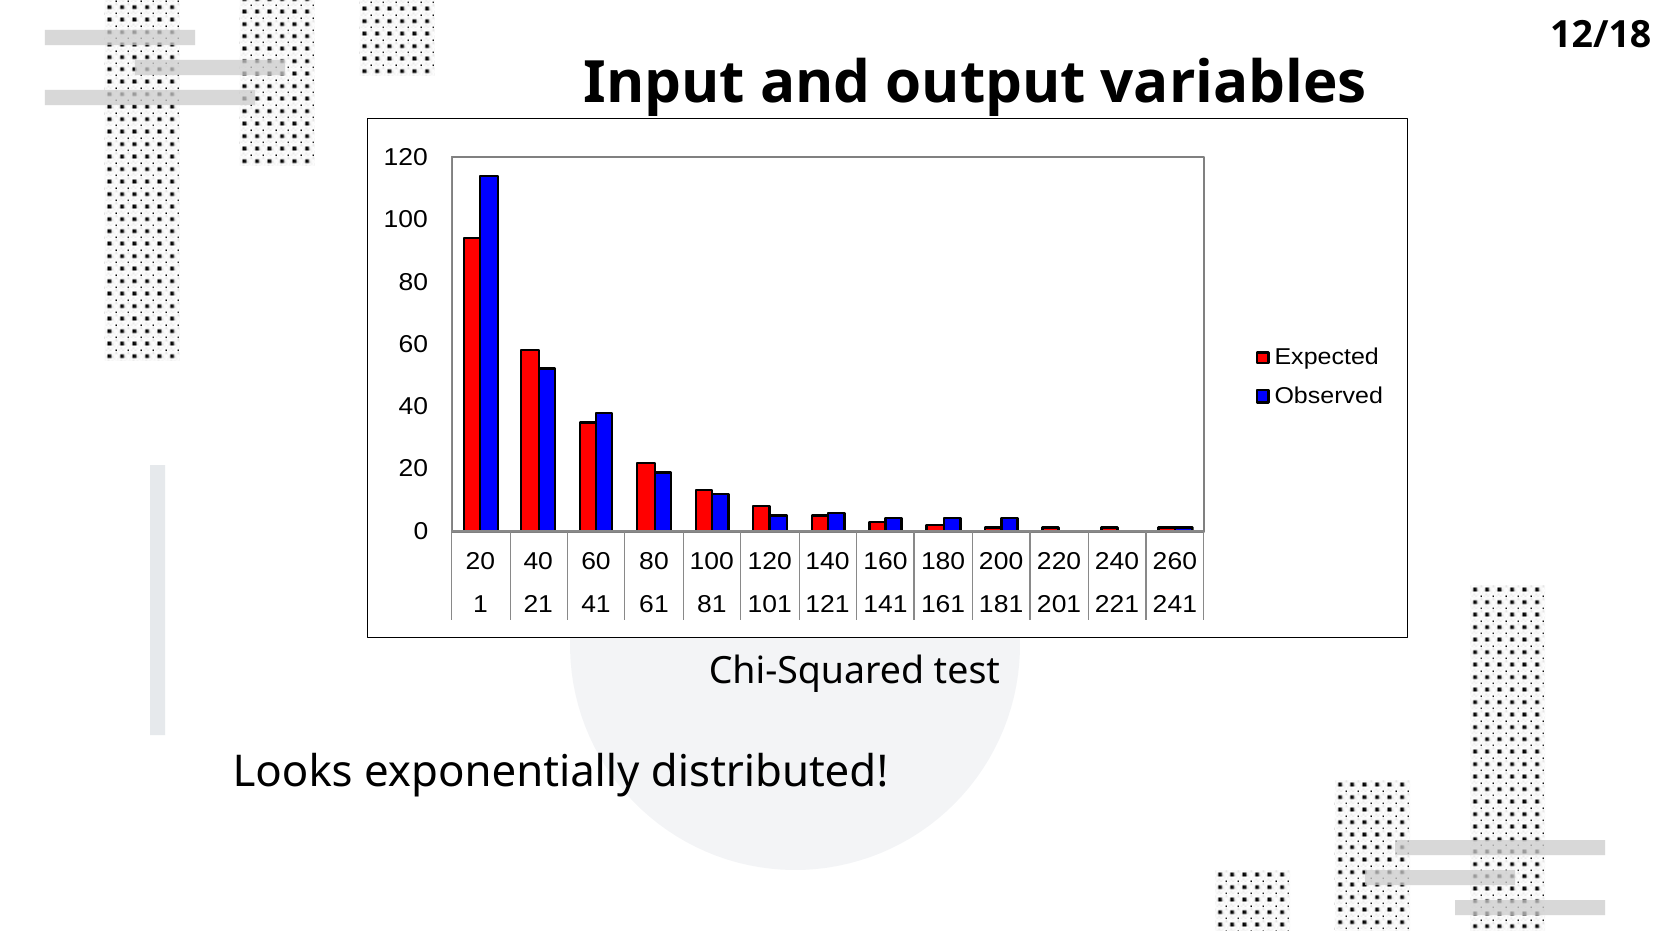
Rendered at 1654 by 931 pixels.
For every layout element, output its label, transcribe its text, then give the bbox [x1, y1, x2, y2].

picture [366, 117, 1409, 639]
text_box Chi-Squared test [693, 639, 1053, 700]
text_box [150, 465, 166, 736]
text_box Input and output variables [569, 33, 1536, 207]
text_box Looks exponentially distributed! [217, 735, 1608, 804]
text_box 12/18 [1535, 0, 1654, 67]
